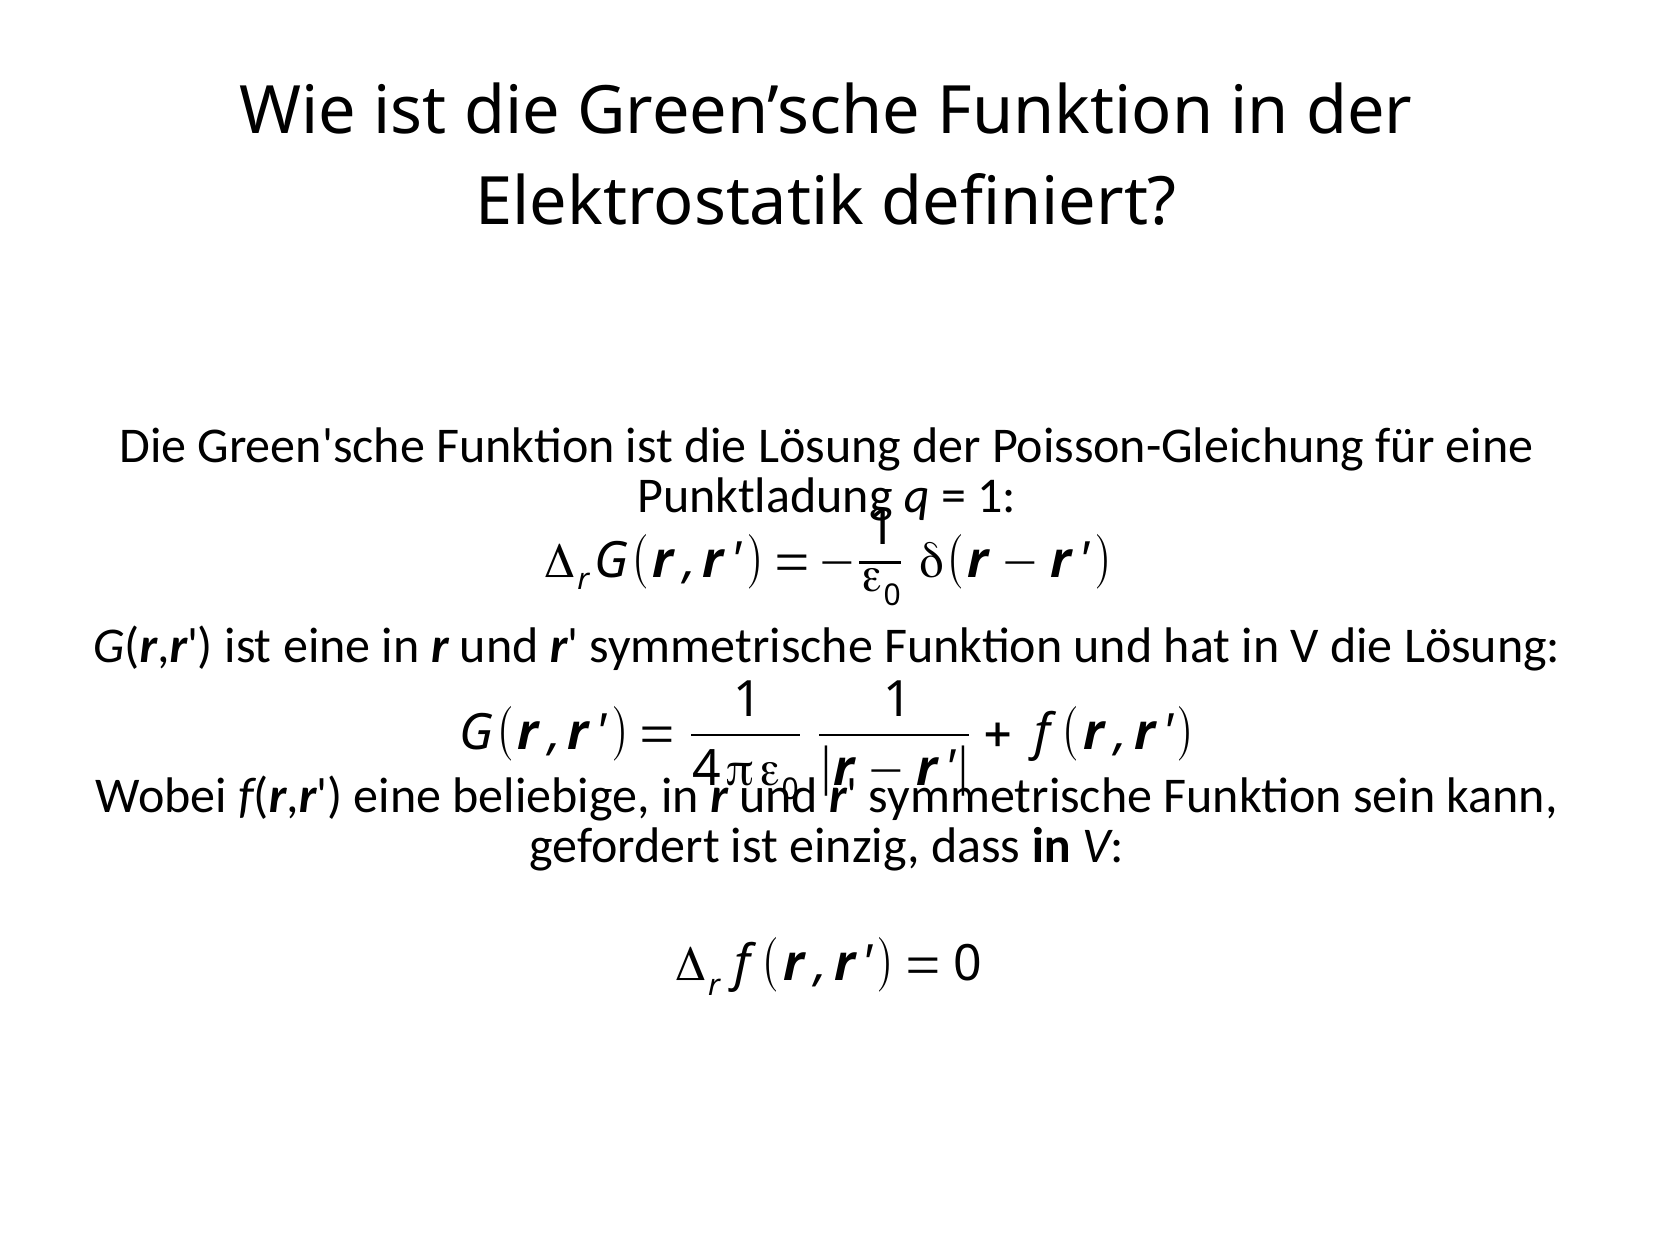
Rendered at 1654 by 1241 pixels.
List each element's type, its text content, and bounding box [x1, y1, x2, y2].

title Wie ist die Green’sche Funktion in der Elektrostatik definiert? [82, 49, 1571, 257]
chart [536, 497, 1117, 613]
chart [667, 933, 986, 1003]
chart [453, 669, 1200, 807]
subtitle Die Green'sche Funktion ist die Lösung der Poisson-Gleichung für eine Punktladung q = 1: G(r,r') ist eine in r und r' symmetrische Funktion und hat in V die Lösung: Wobei f(r,r') eine beliebige, in r und r' symmetrische Funktion sein kann, gefordert ist einzig, dass in V: [82, 290, 1571, 1010]
